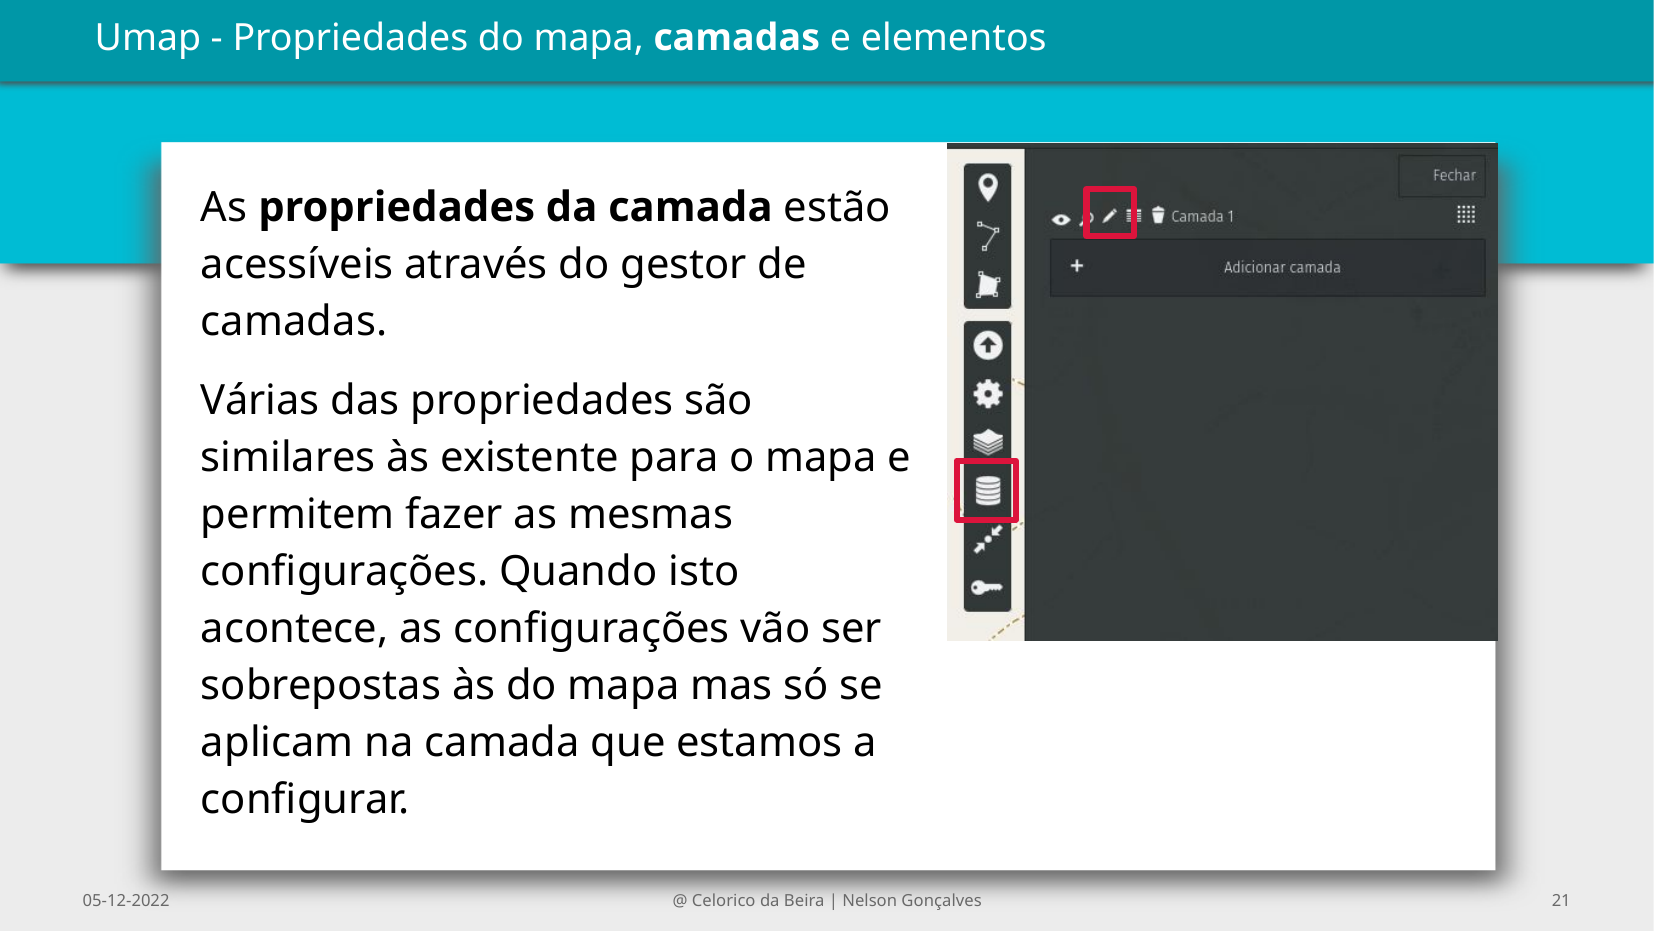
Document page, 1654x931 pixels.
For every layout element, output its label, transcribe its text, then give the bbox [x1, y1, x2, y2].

title Umap - Propriedades do mapa, camadas e elementos [94, 10, 1583, 63]
picture [0, 0, 1654, 931]
list As propriedades da camada estão acessíveis através do gestor de camadas. Várias das propriedades são similares às existente para o mapa e permitem fazer as mesmas configurações. Quando isto acontece, as configurações vão ser sobrepostas às do mapa mas só se aplicam na camada que estamos a configurar. [200, 177, 922, 827]
